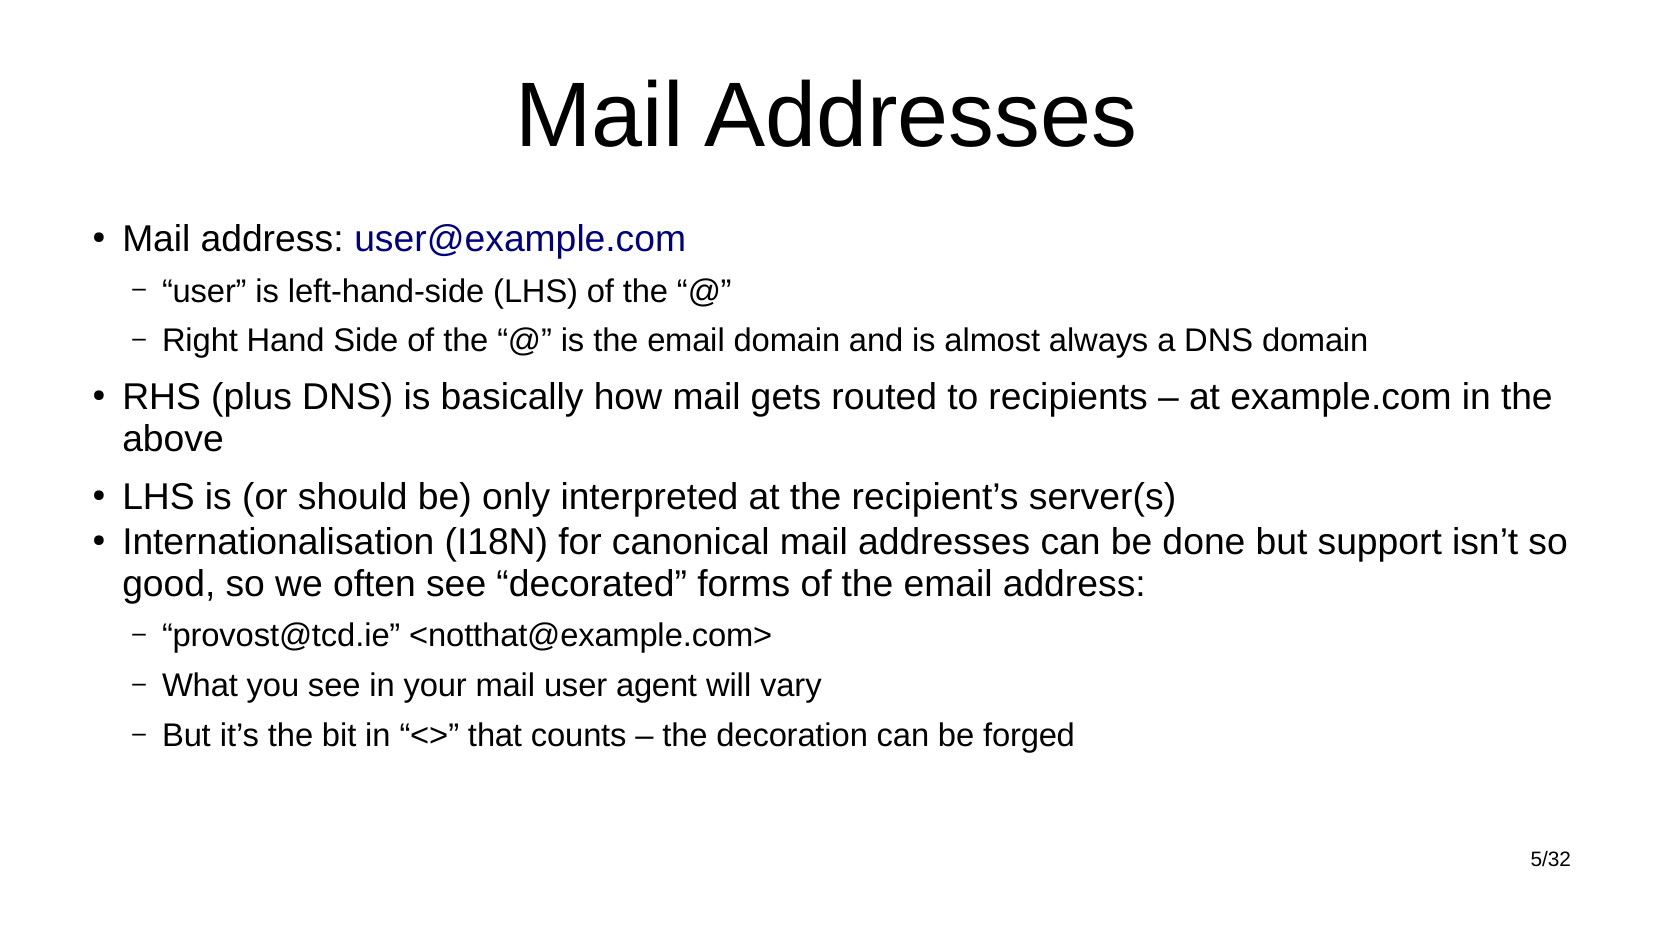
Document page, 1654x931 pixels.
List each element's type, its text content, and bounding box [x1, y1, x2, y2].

list Mail address: user@example.com “user” is left-hand-side (LHS) of the “@” Right Hand Side of the “@” is the email domain and is almost always a DNS domain RHS (plus DNS) is basically how mail gets routed to recipients – at example.com in the above LHS is (or should be) only interpreted at the recipient’s server(s) Internationalisation (I18N) for canonical mail addresses can be done but support isn’t so good, so we often see “decorated” forms of the email address: “provost@tcd.ie” <notthat@example.com> What you see in your mail user agent will vary But it’s the bit in “<>” that counts – the decoration can be forged [82, 217, 1571, 758]
title Mail Addresses [82, 37, 1571, 193]
